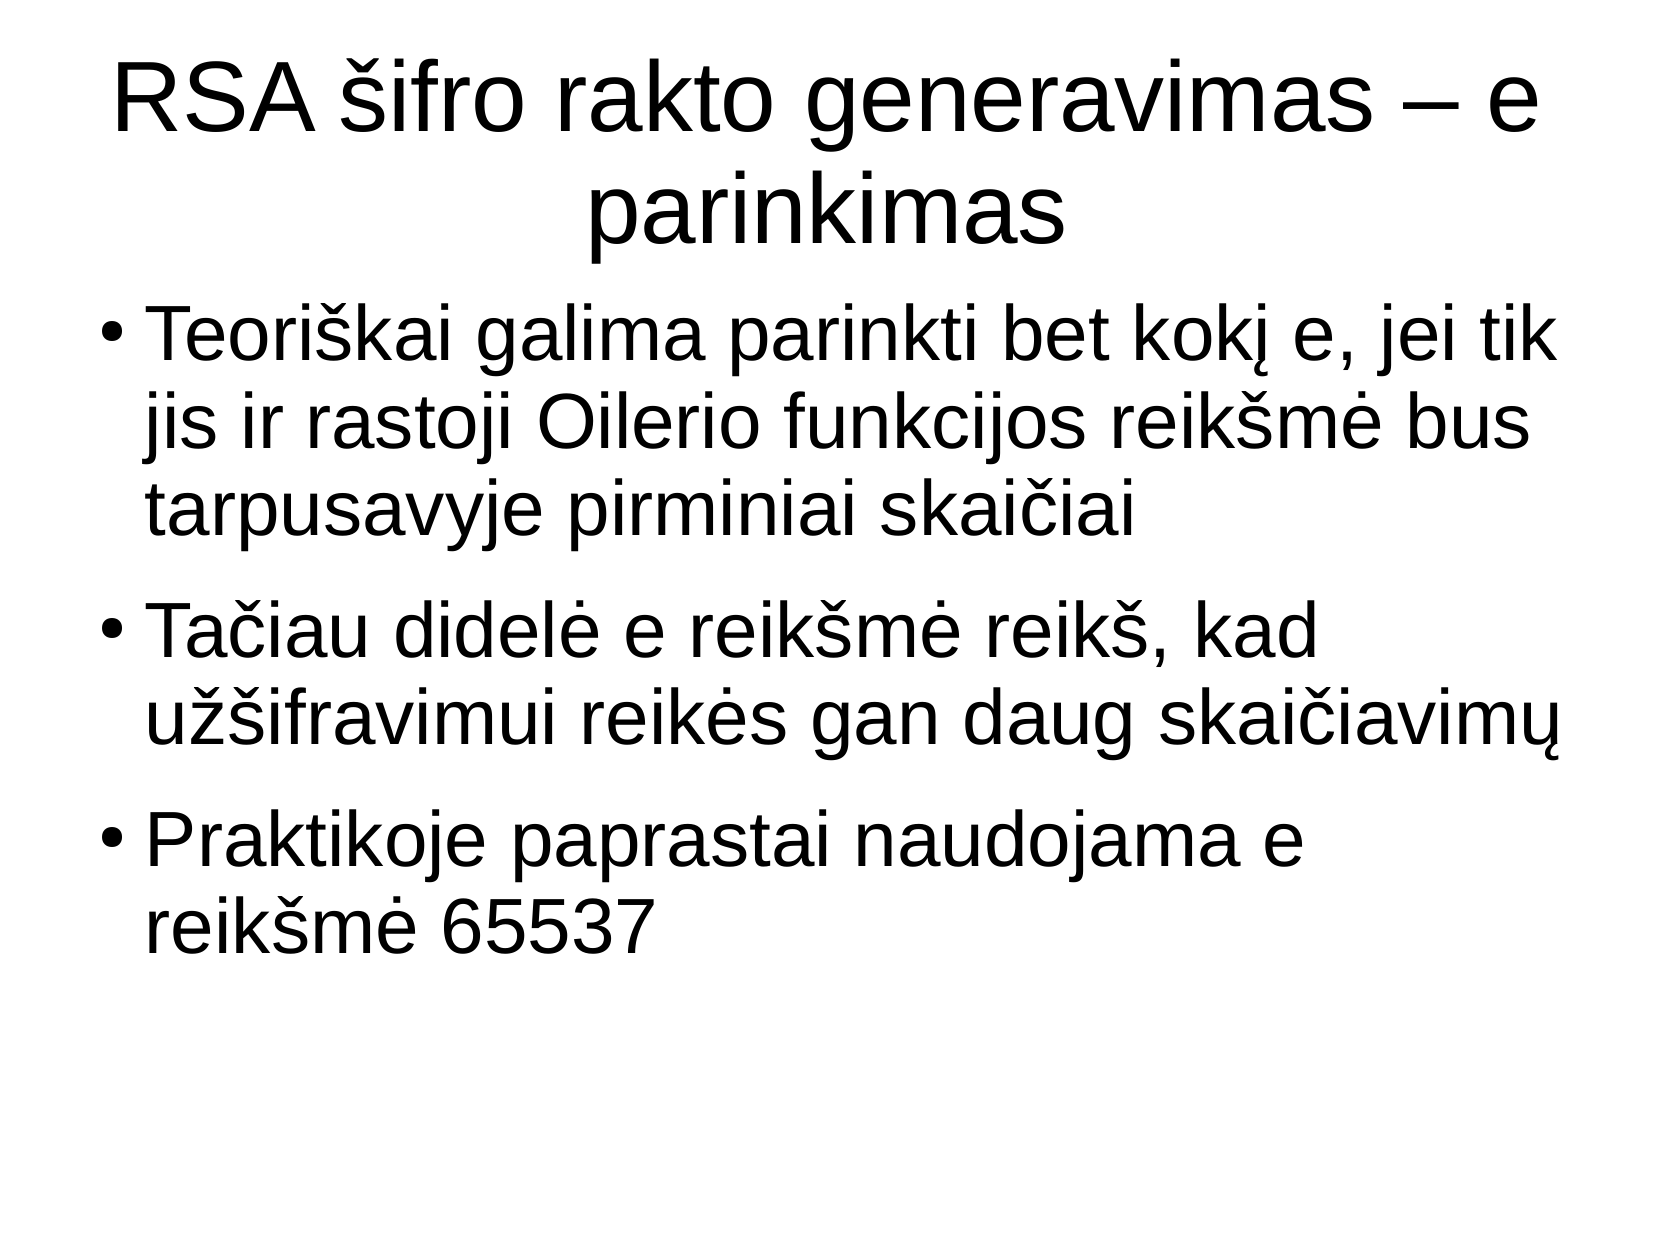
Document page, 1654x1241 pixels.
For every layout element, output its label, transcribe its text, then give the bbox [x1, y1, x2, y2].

list Teoriškai galima parinkti bet kokį e, jei tik jis ir rastoji Oilerio funkcijos reikšmė bus tarpusavyje pirminiai skaičiai Tačiau didelė e reikšmė reikš, kad užšifravimui reikės gan daug skaičiavimų Praktikoje paprastai naudojama e reikšmė 65537 [82, 290, 1571, 1010]
title RSA šifro rakto generavimas – e parinkimas [82, 41, 1571, 265]
